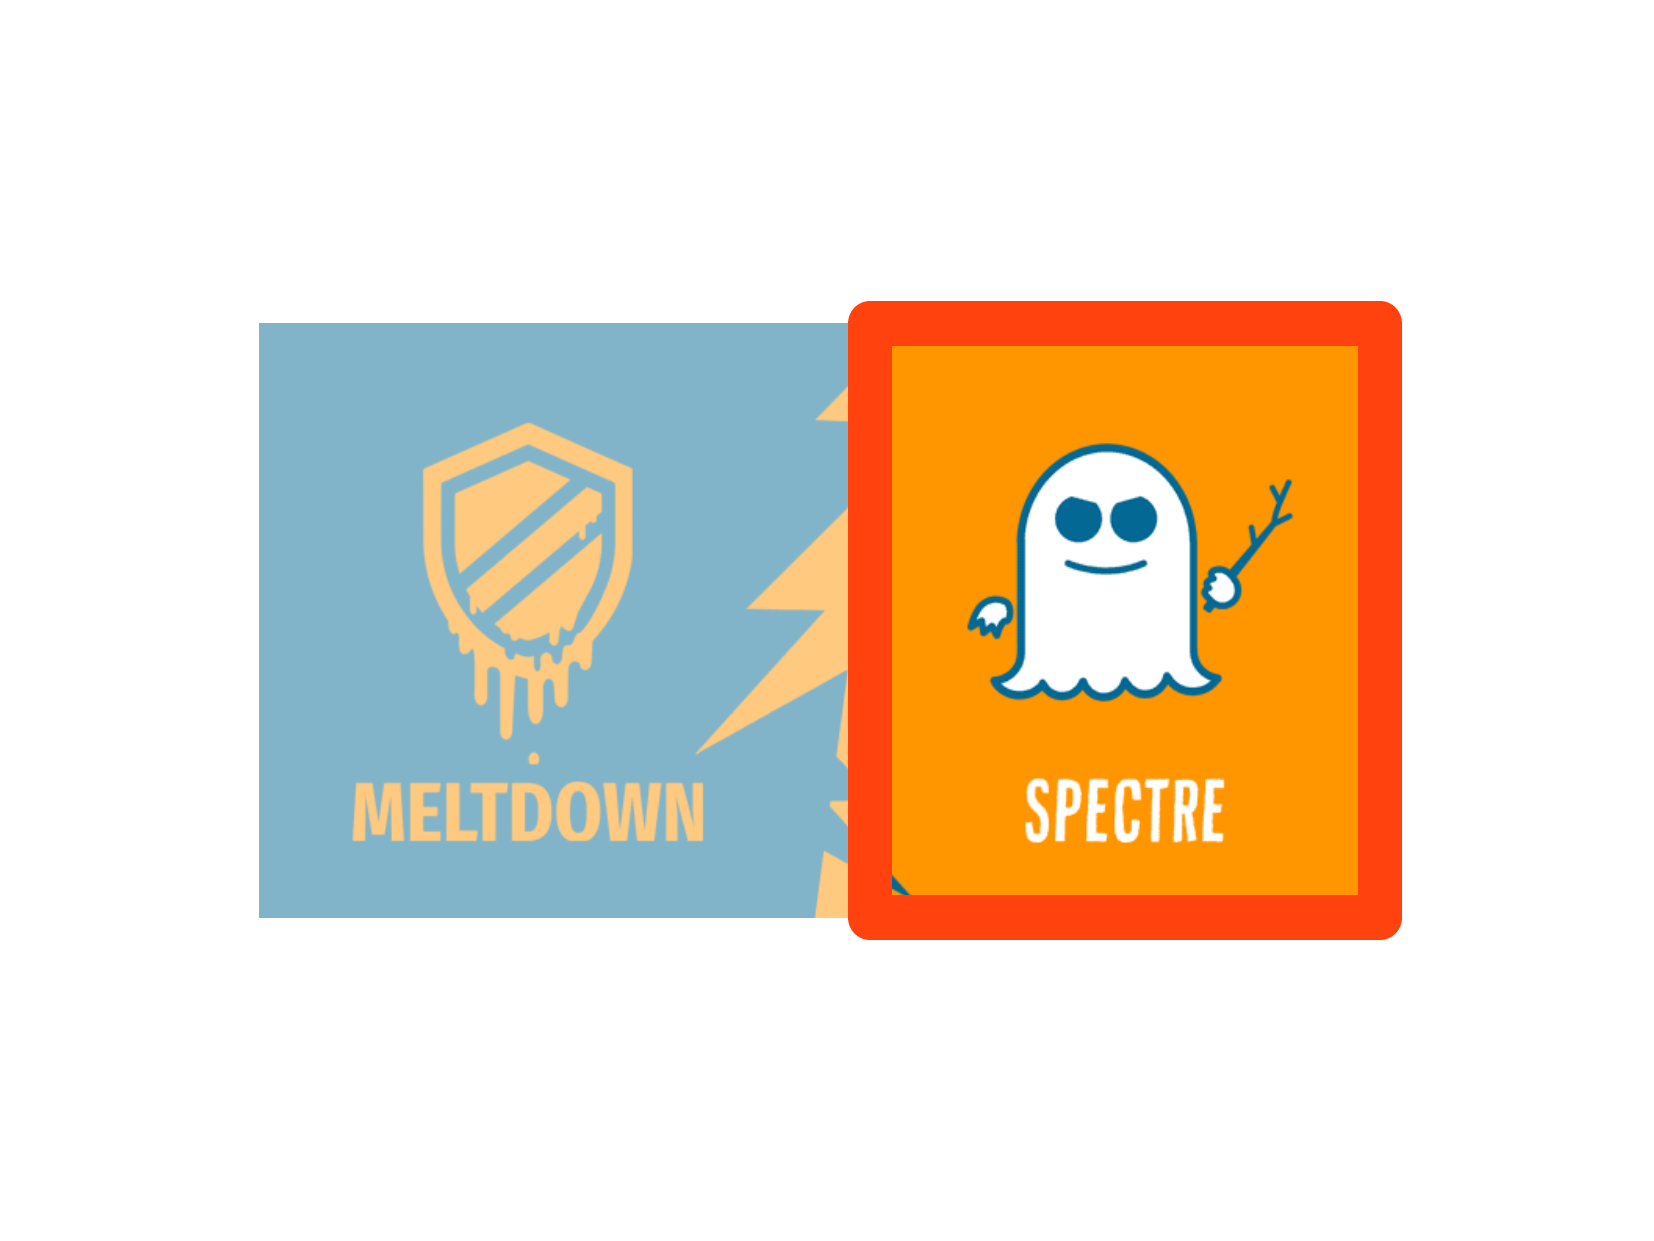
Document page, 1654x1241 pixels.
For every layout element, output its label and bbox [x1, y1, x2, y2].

picture [892, 346, 1358, 895]
text_box [240, 315, 886, 946]
picture [892, 889, 901, 895]
